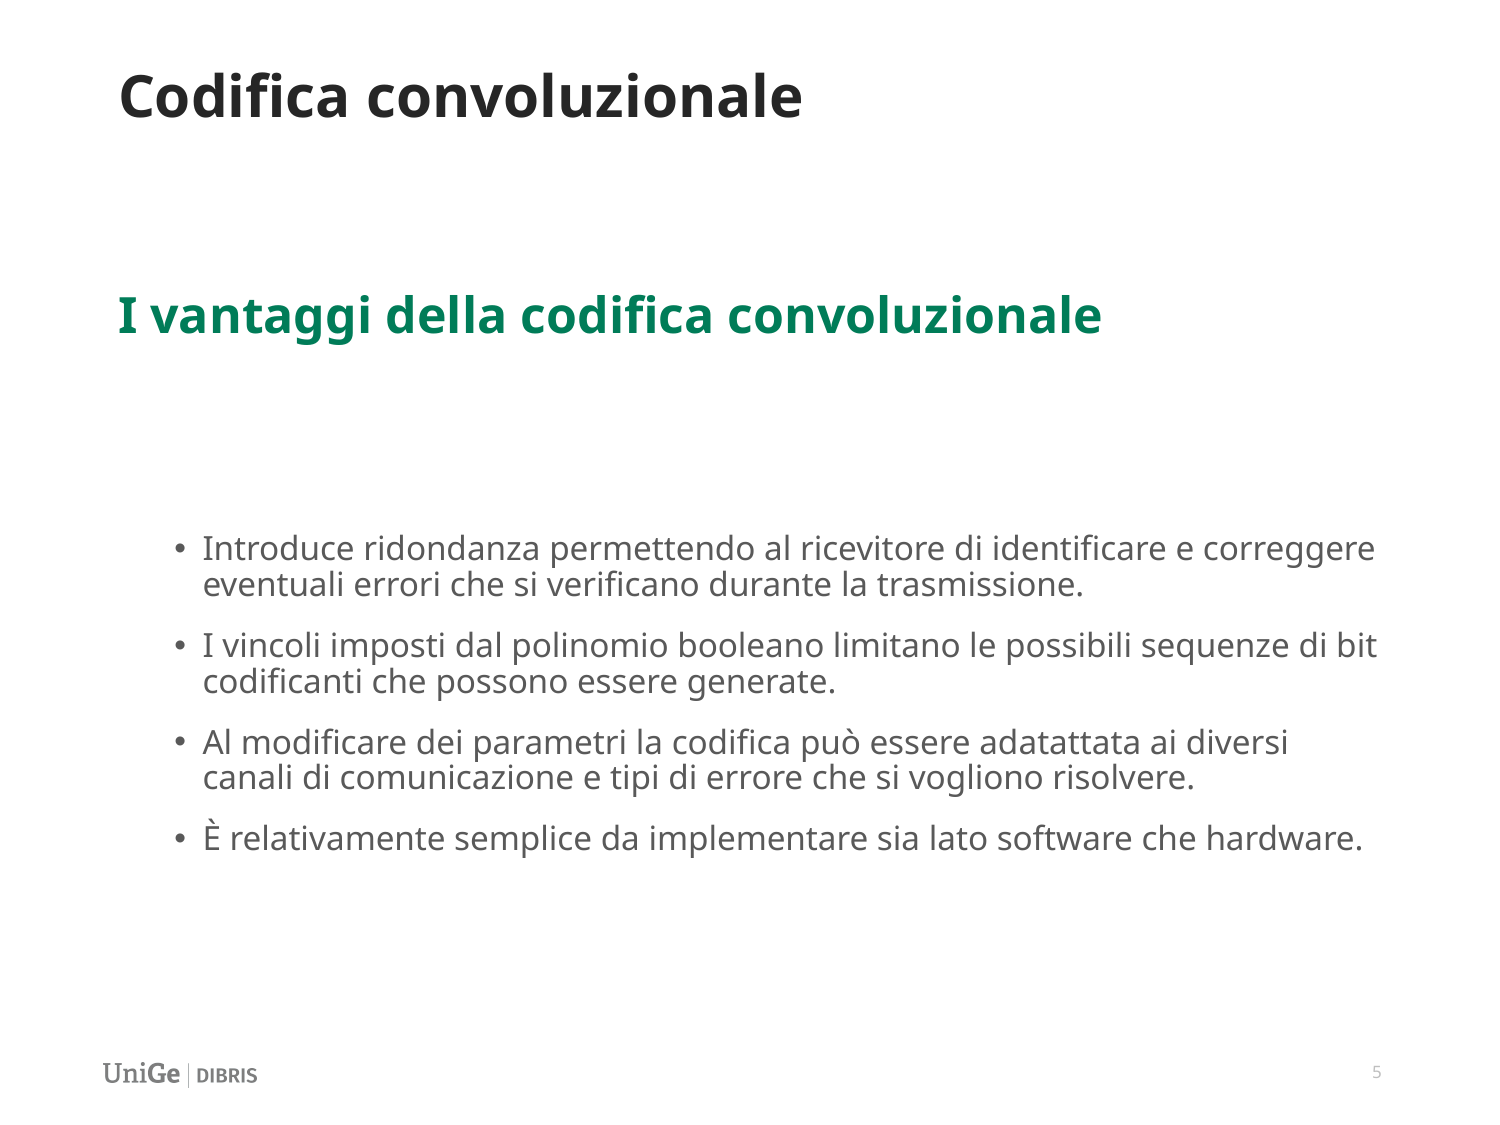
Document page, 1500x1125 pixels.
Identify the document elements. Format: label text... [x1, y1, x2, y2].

list Introduce ridondanza permettendo al ricevitore di identificare e correggere eventuali errori che si verificano durante la trasmissione. I vincoli imposti dal polinomio booleano limitano le possibili sequenze di bit codificanti che possono essere generate. Al modificare dei parametri la codifica può essere adatattata ai diversi canali di comunicazione e tipi di errore che si vogliono risolvere. È relativamente semplice da implementare sia lato software che hardware. [103, 411, 1397, 914]
title Codifica convoluzionale [103, 59, 1397, 222]
list I vantaggi della codifica convoluzionale [103, 254, 1397, 380]
